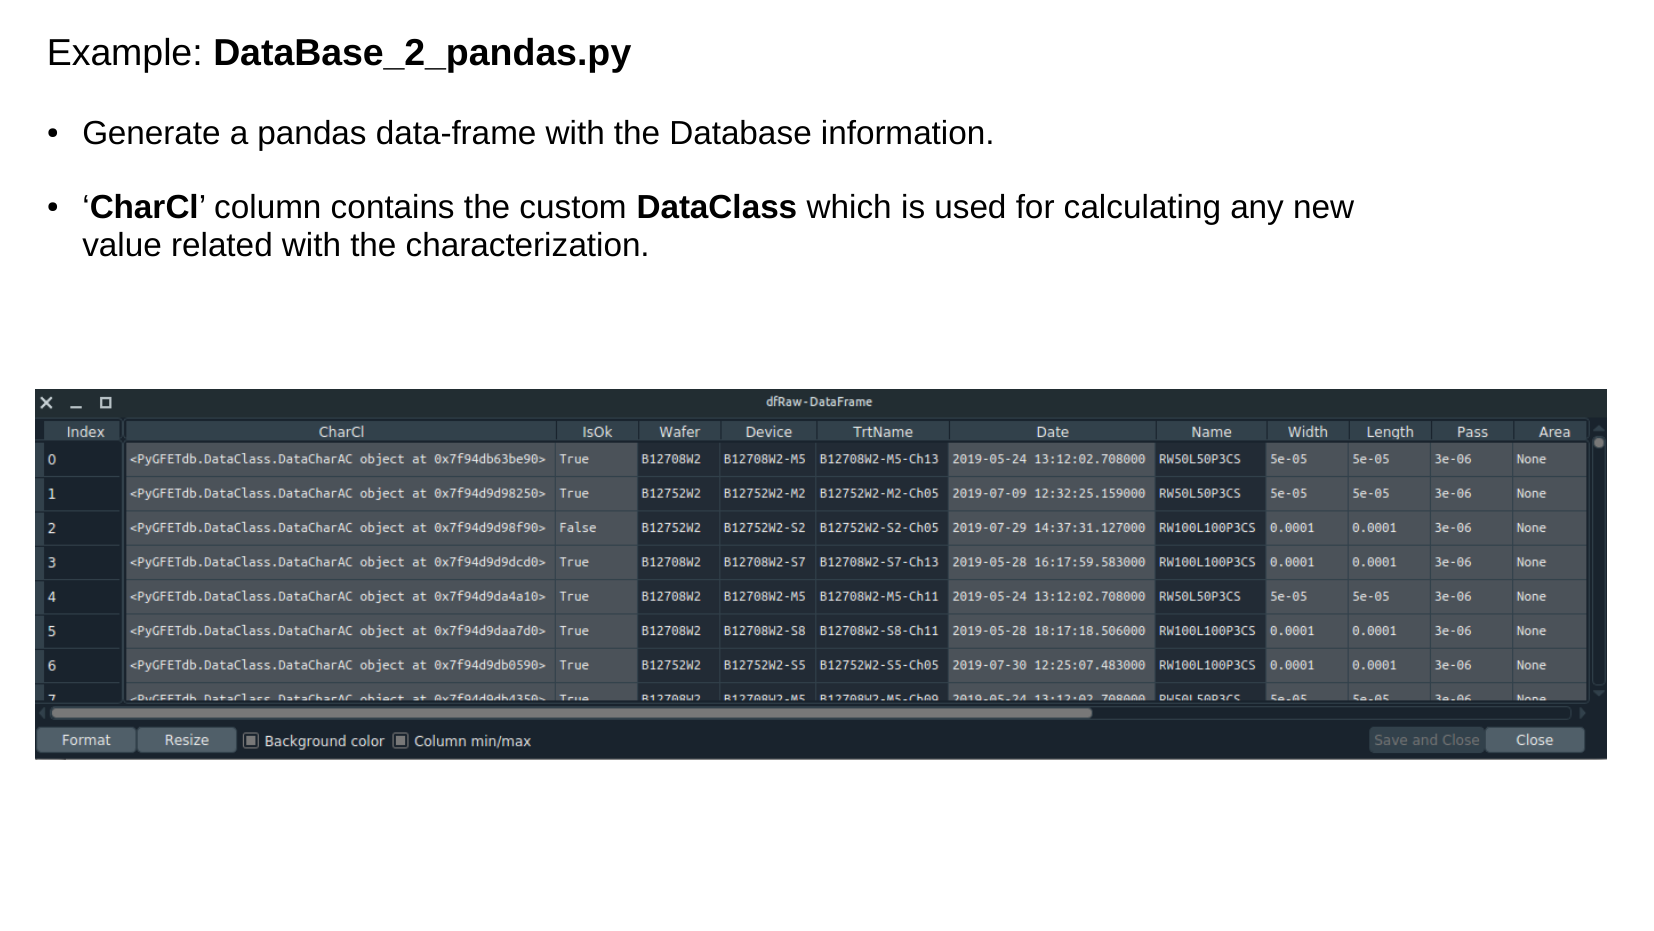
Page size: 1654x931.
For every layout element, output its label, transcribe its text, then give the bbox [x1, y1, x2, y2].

text_box Example: DataBase_2_pandas.py Generate a pandas data-frame with the Database information. ‘CharCl’ column contains the custom DataClass which is used for calculating any new value related with the characterization. [32, 23, 1394, 308]
picture [35, 389, 1607, 760]
